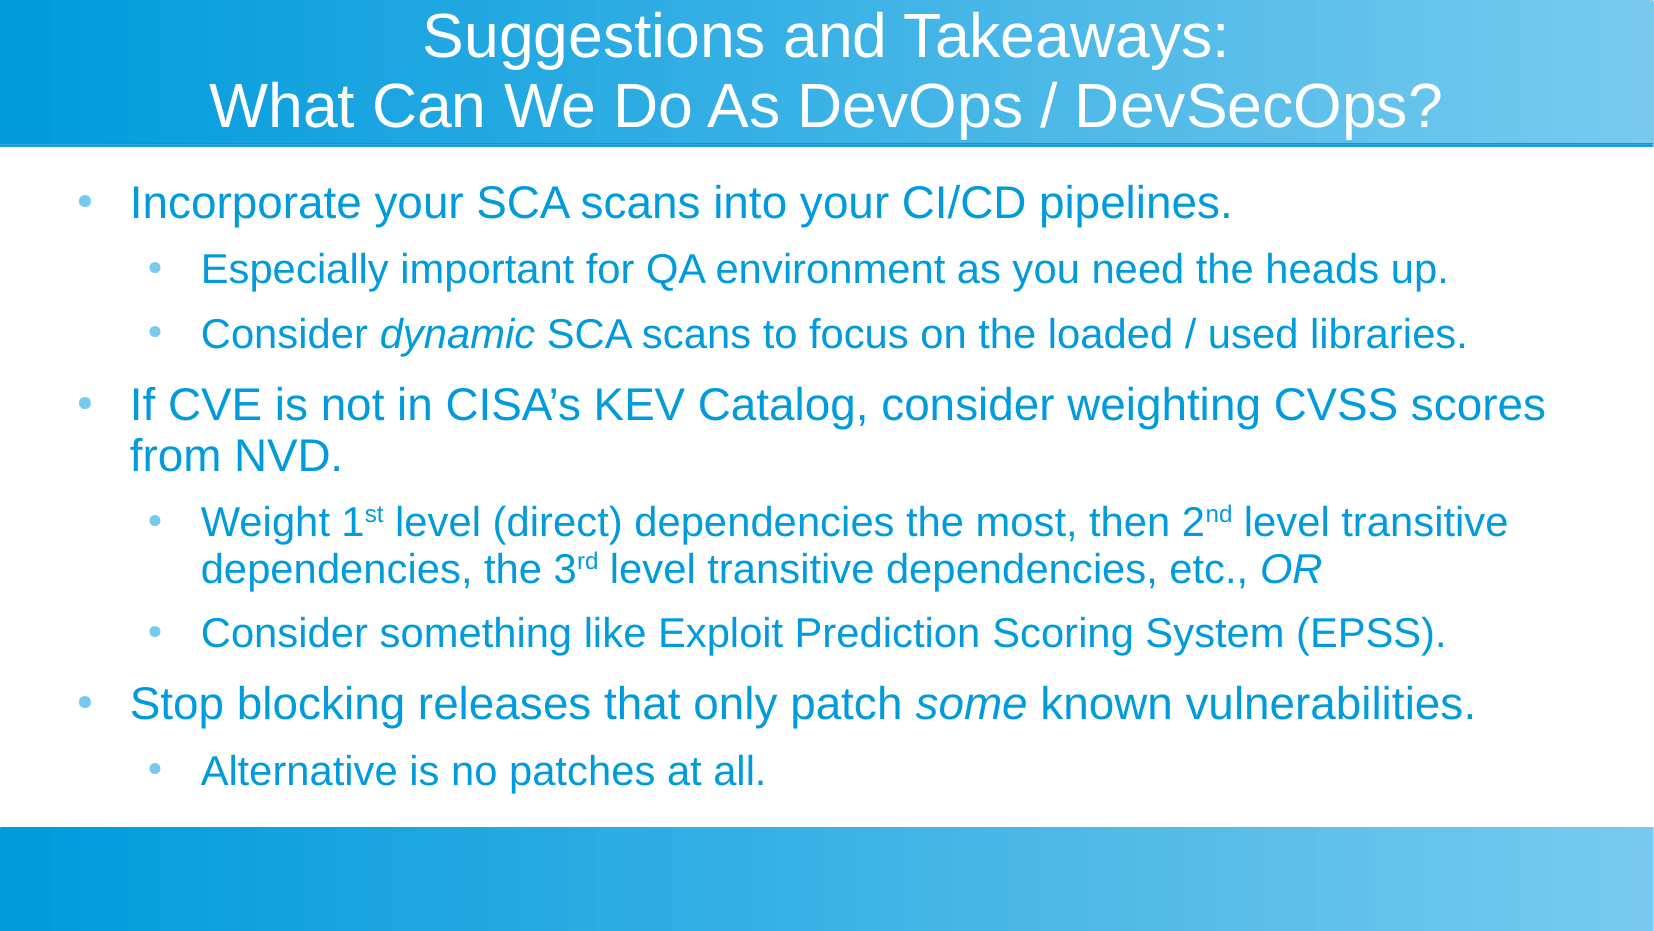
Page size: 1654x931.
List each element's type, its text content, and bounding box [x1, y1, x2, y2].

title Suggestions and Takeaways: What Can We Do As DevOps / DevSecOps? [59, 0, 1595, 148]
list Incorporate your SCA scans into your CI/CD pipelines. Especially important for QA environment as you need the heads up. Consider dynamic SCA scans to focus on the loaded / used libraries. If CVE is not in CISA’s KEV Catalog, consider weighting CVSS scores from NVD. Weight 1st level (direct) dependencies the most, then 2nd level transitive dependencies, the 3rd level transitive dependencies, etc., OR Consider something like Exploit Prediction Scoring System (EPSS). Stop blocking releases that only patch some known vulnerabilities. Alternative is no patches at all. [59, 177, 1595, 818]
